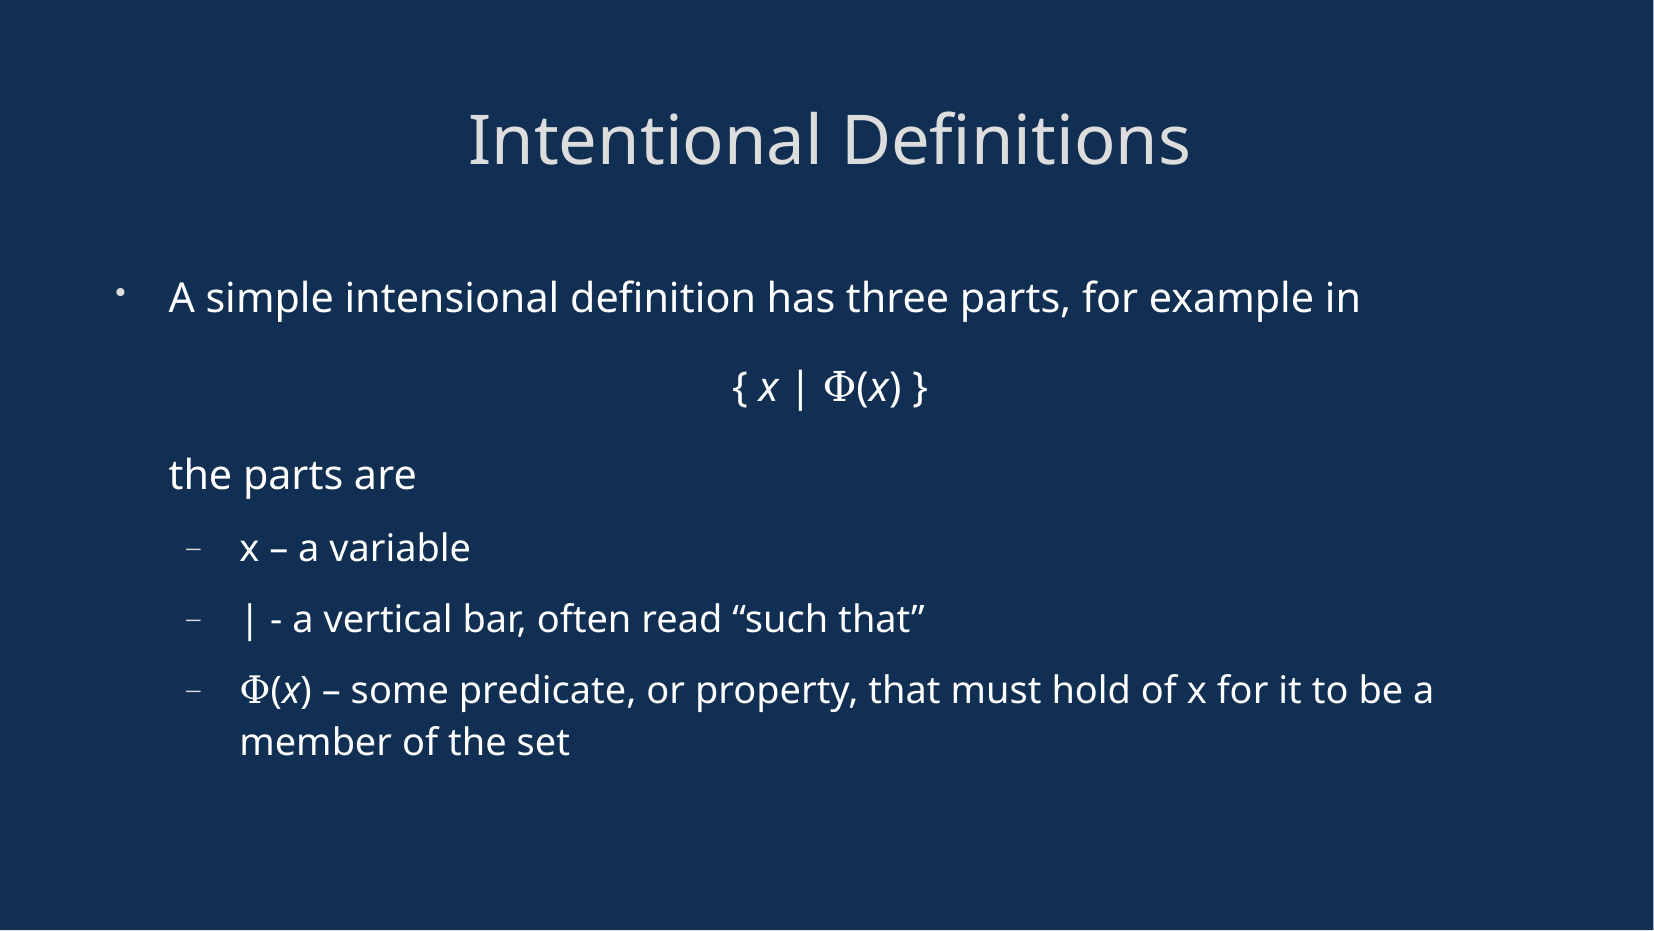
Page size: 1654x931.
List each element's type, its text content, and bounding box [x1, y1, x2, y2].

list A simple intensional definition has three parts, for example in { x | Φ(x) } the parts are x – a variable | - a vertical bar, often read “such that” Φ(x) – some predicate, or property, that must hold of x for it to be a member of the set [97, 268, 1563, 806]
title Intentional Definitions [97, 56, 1563, 220]
